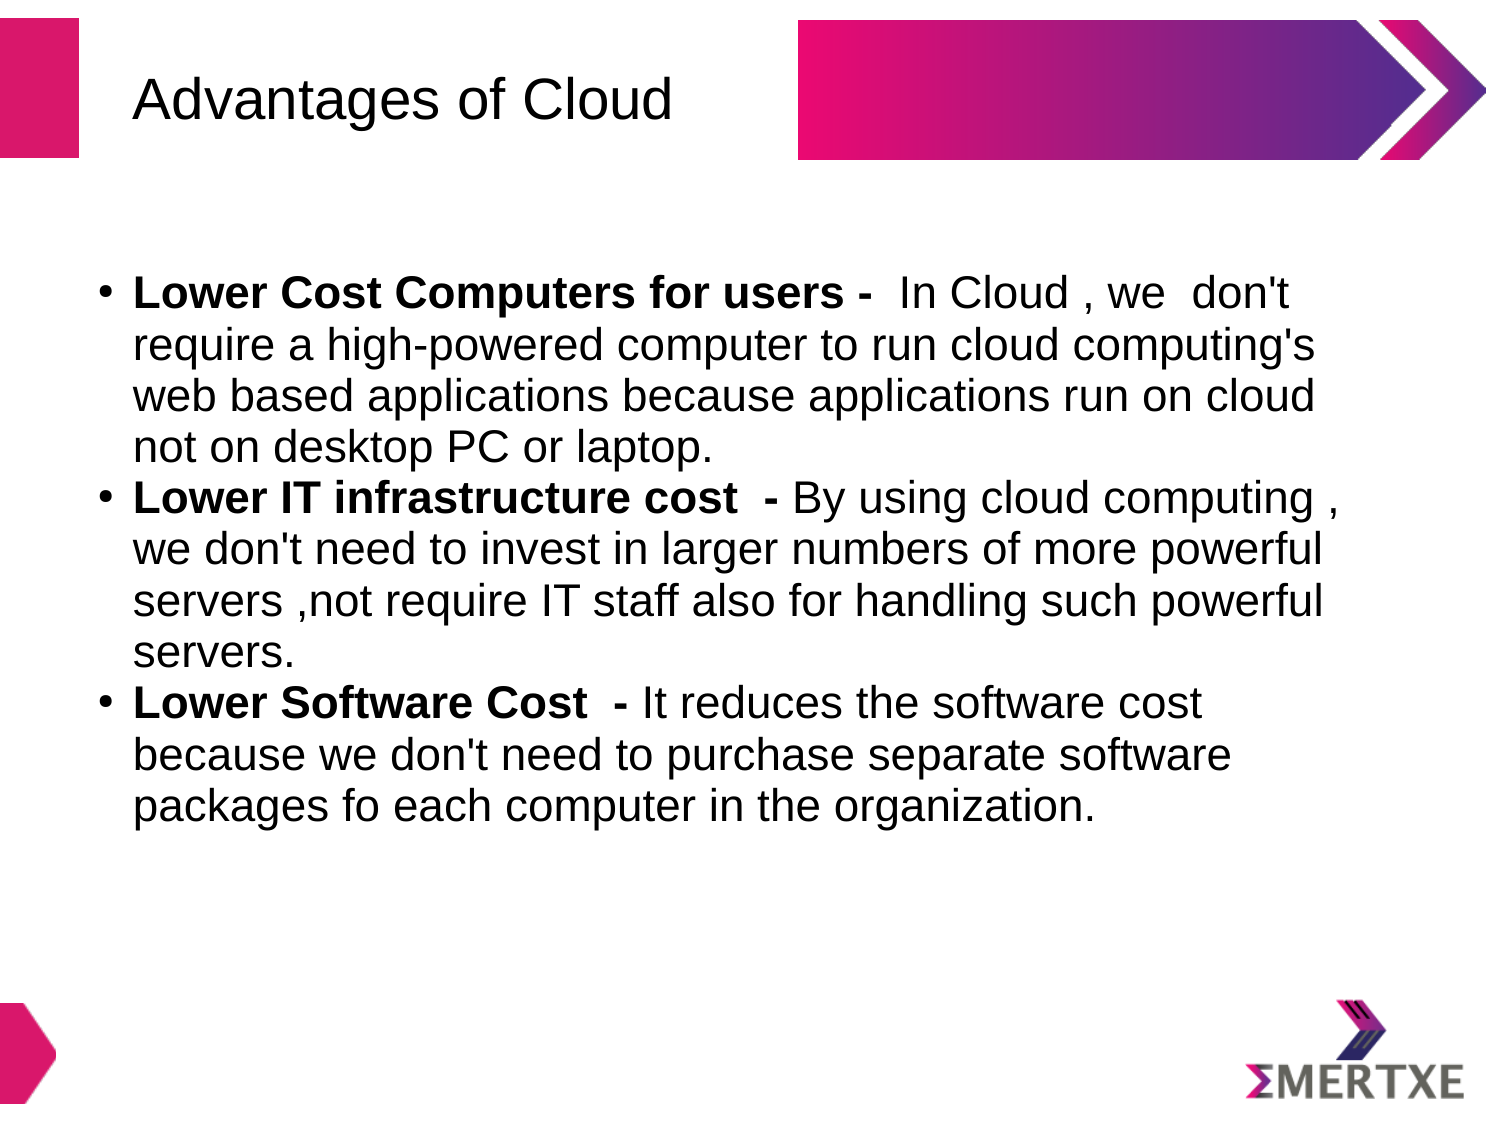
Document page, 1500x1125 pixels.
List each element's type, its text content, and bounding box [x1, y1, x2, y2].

text_box Advantages of Cloud [118, 59, 804, 140]
text_box Lower Cost Computers for users - In Cloud , we don't require a high-powered computer to run cloud computing's web based applications because applications run on cloud not on desktop PC or laptop. Lower IT infrastructure cost - By using cloud computing , we don't need to invest in larger numbers of more powerful servers ,not require IT staff also for handling such powerful servers. Lower Software Cost - It reduces the software cost because we don't need to purchase separate software packages fo each computer in the organization. [82, 259, 1359, 839]
picture [1245, 996, 1465, 1099]
picture [798, 20, 1486, 160]
